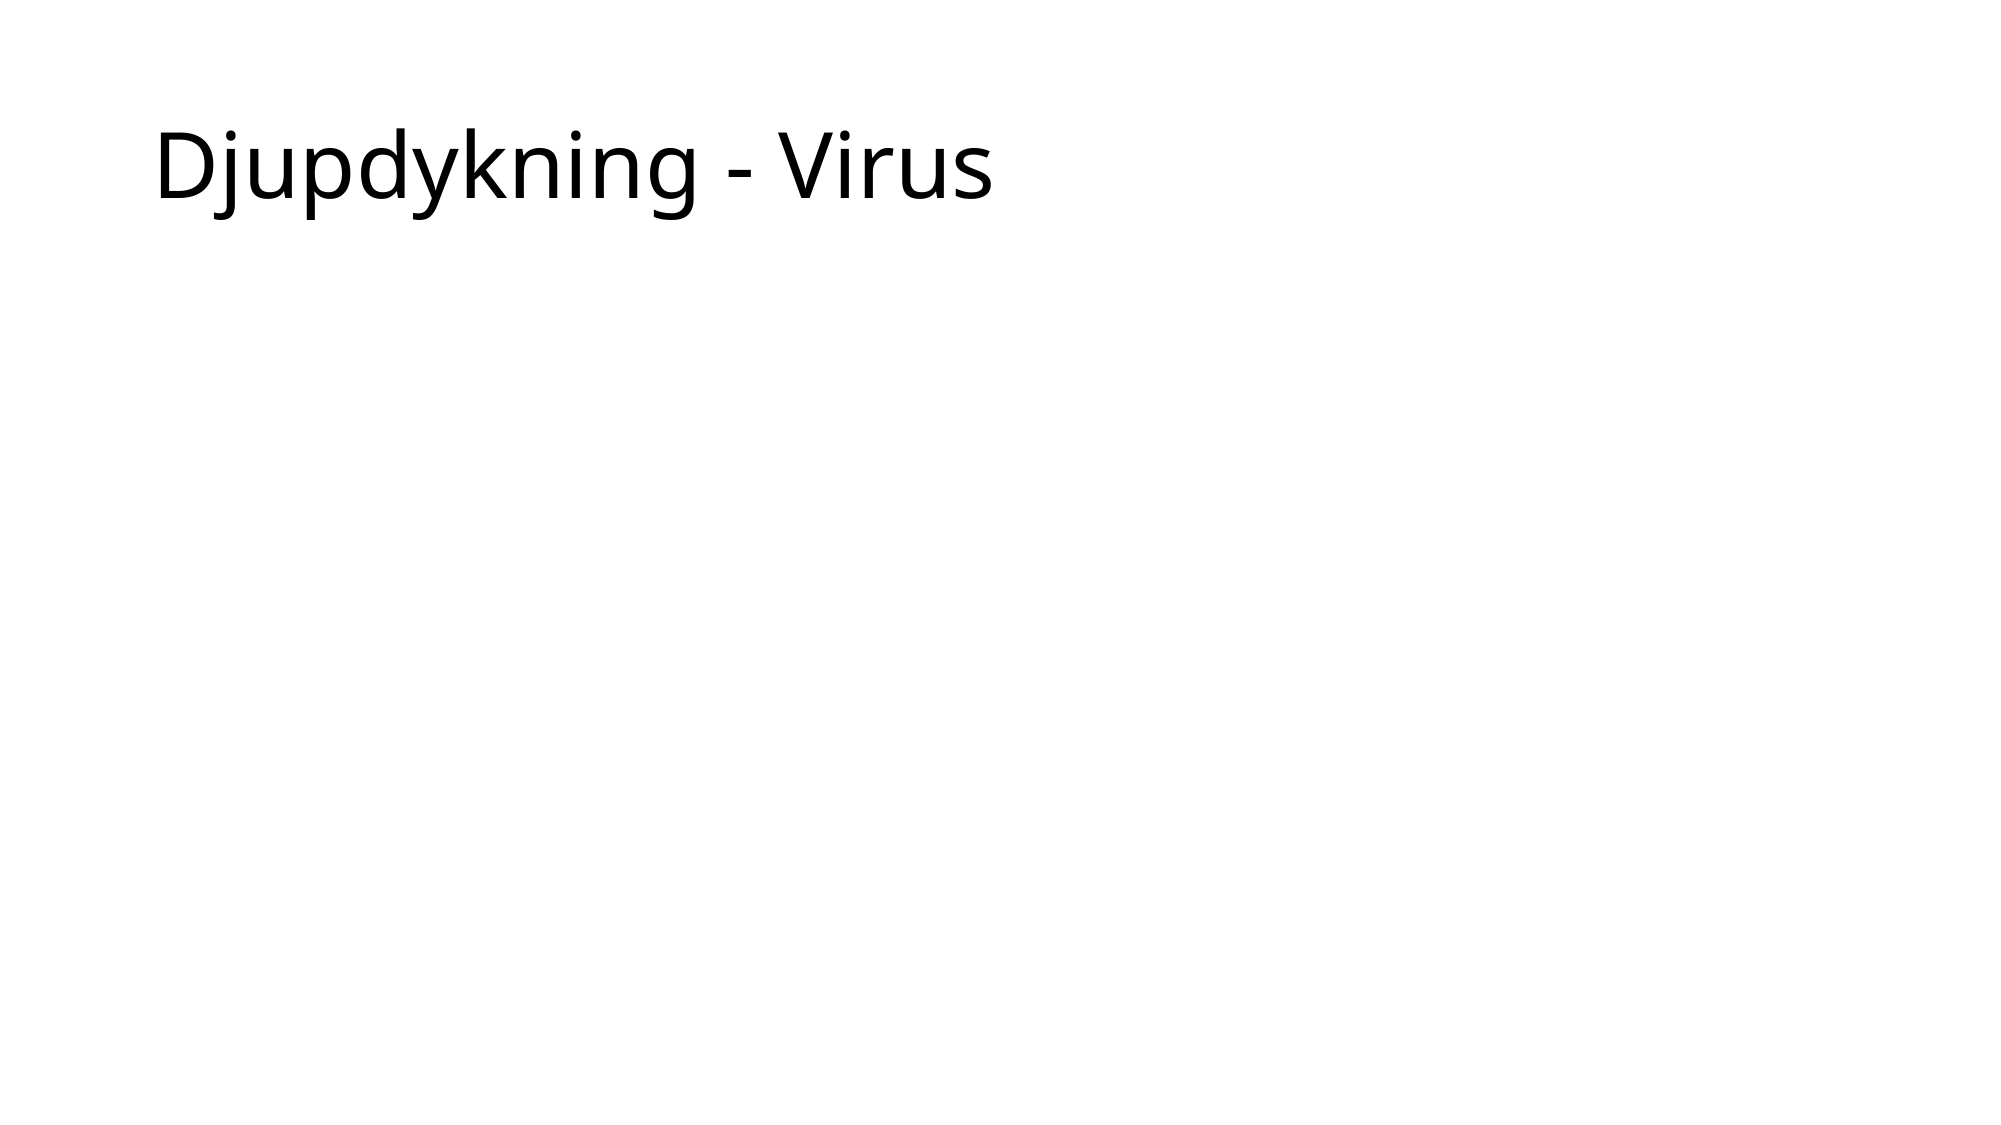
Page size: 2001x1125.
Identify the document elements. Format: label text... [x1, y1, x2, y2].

title Djupdykning - Virus [137, 59, 1863, 278]
